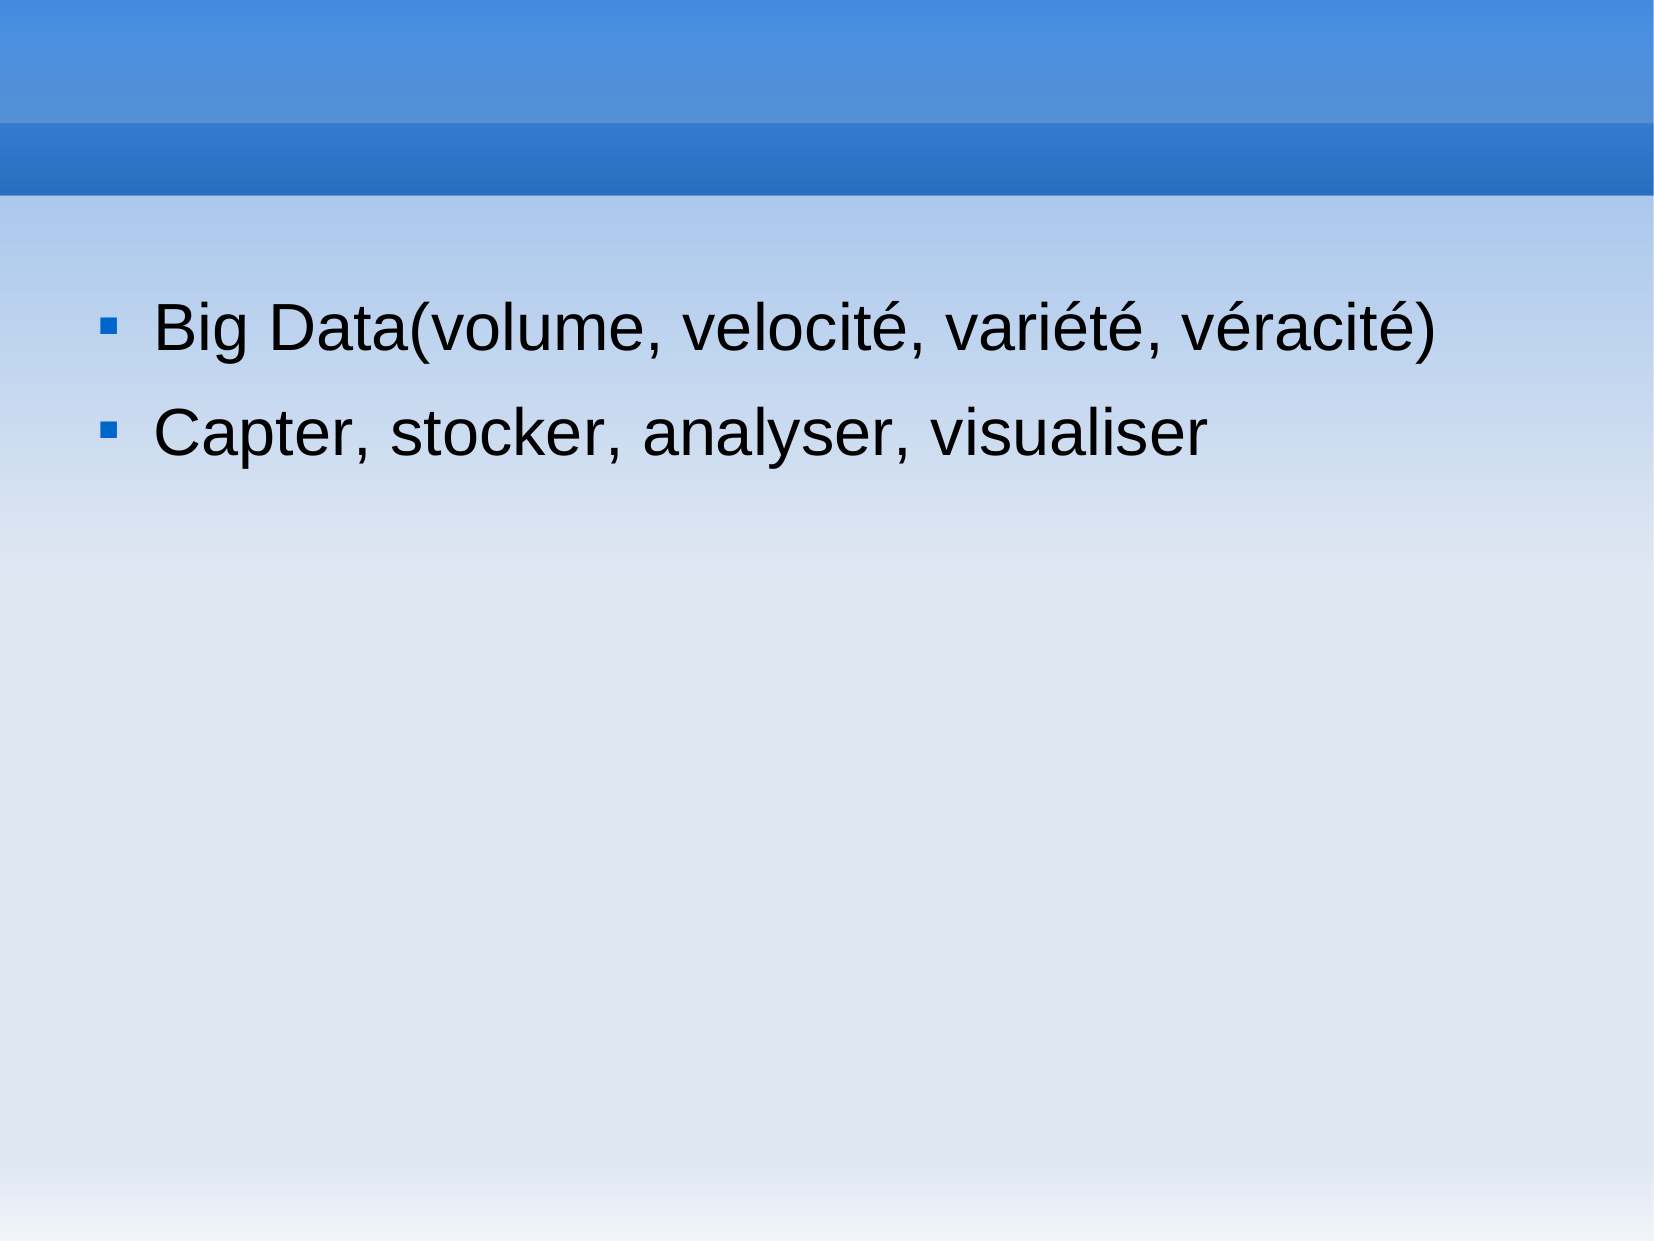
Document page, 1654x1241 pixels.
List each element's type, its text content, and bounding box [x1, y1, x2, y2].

list Big Data(volume, velocité, variété, véracité) Capter, stocker, analyser, visualiser [82, 290, 1571, 1094]
picture [0, 0, 1654, 1241]
